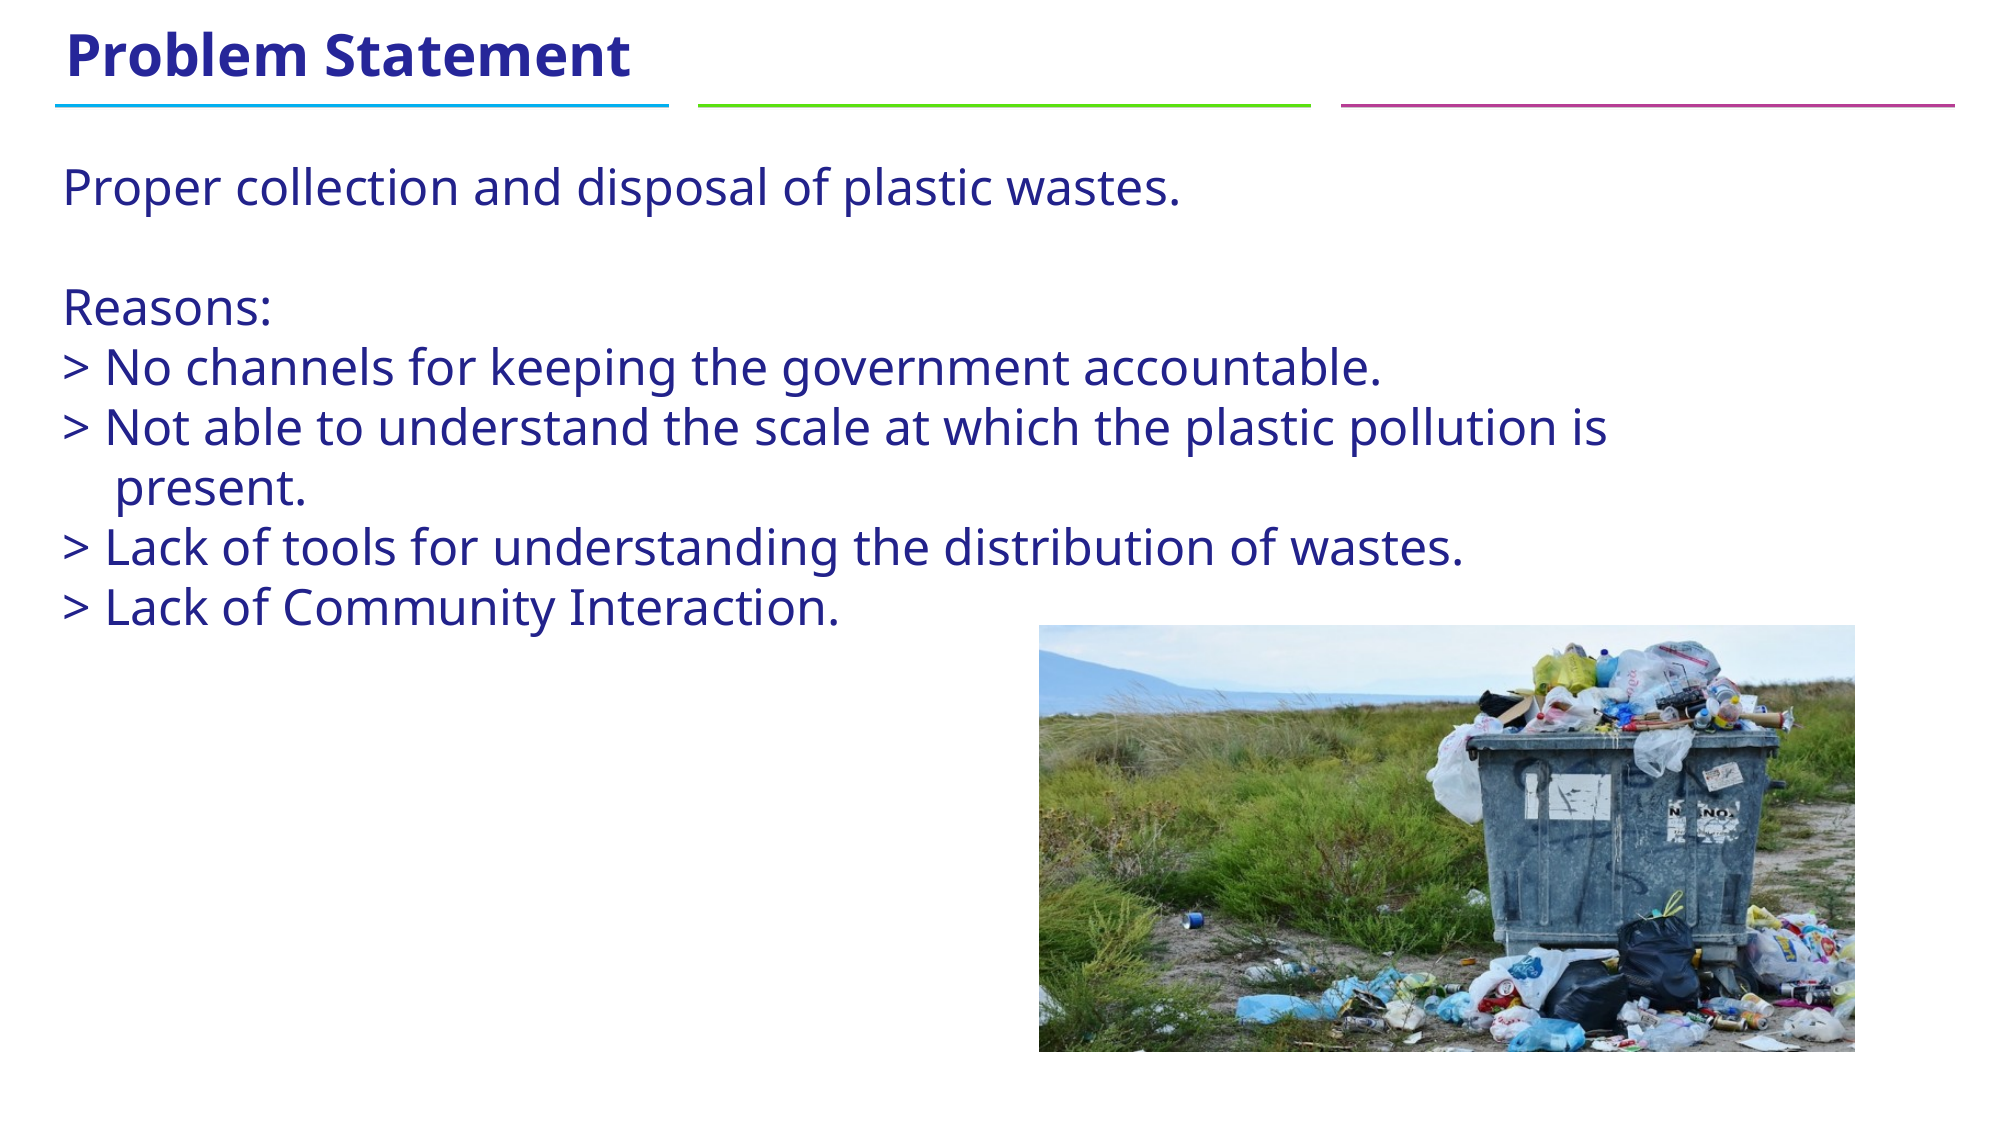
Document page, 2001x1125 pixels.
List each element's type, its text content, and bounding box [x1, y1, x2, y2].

text_box Problem Statement [50, 19, 2001, 84]
picture [1339, 104, 1957, 113]
text_box Proper collection and disposal of plastic wastes. Reasons: > No channels for keeping the government accountable. > Not able to understand the scale at which the plastic pollution is present. > Lack of tools for understanding the distribution of wastes. > Lack of Community Interaction. [47, 147, 1932, 738]
picture [696, 104, 1314, 113]
picture [53, 104, 672, 113]
picture [1039, 625, 1855, 1052]
